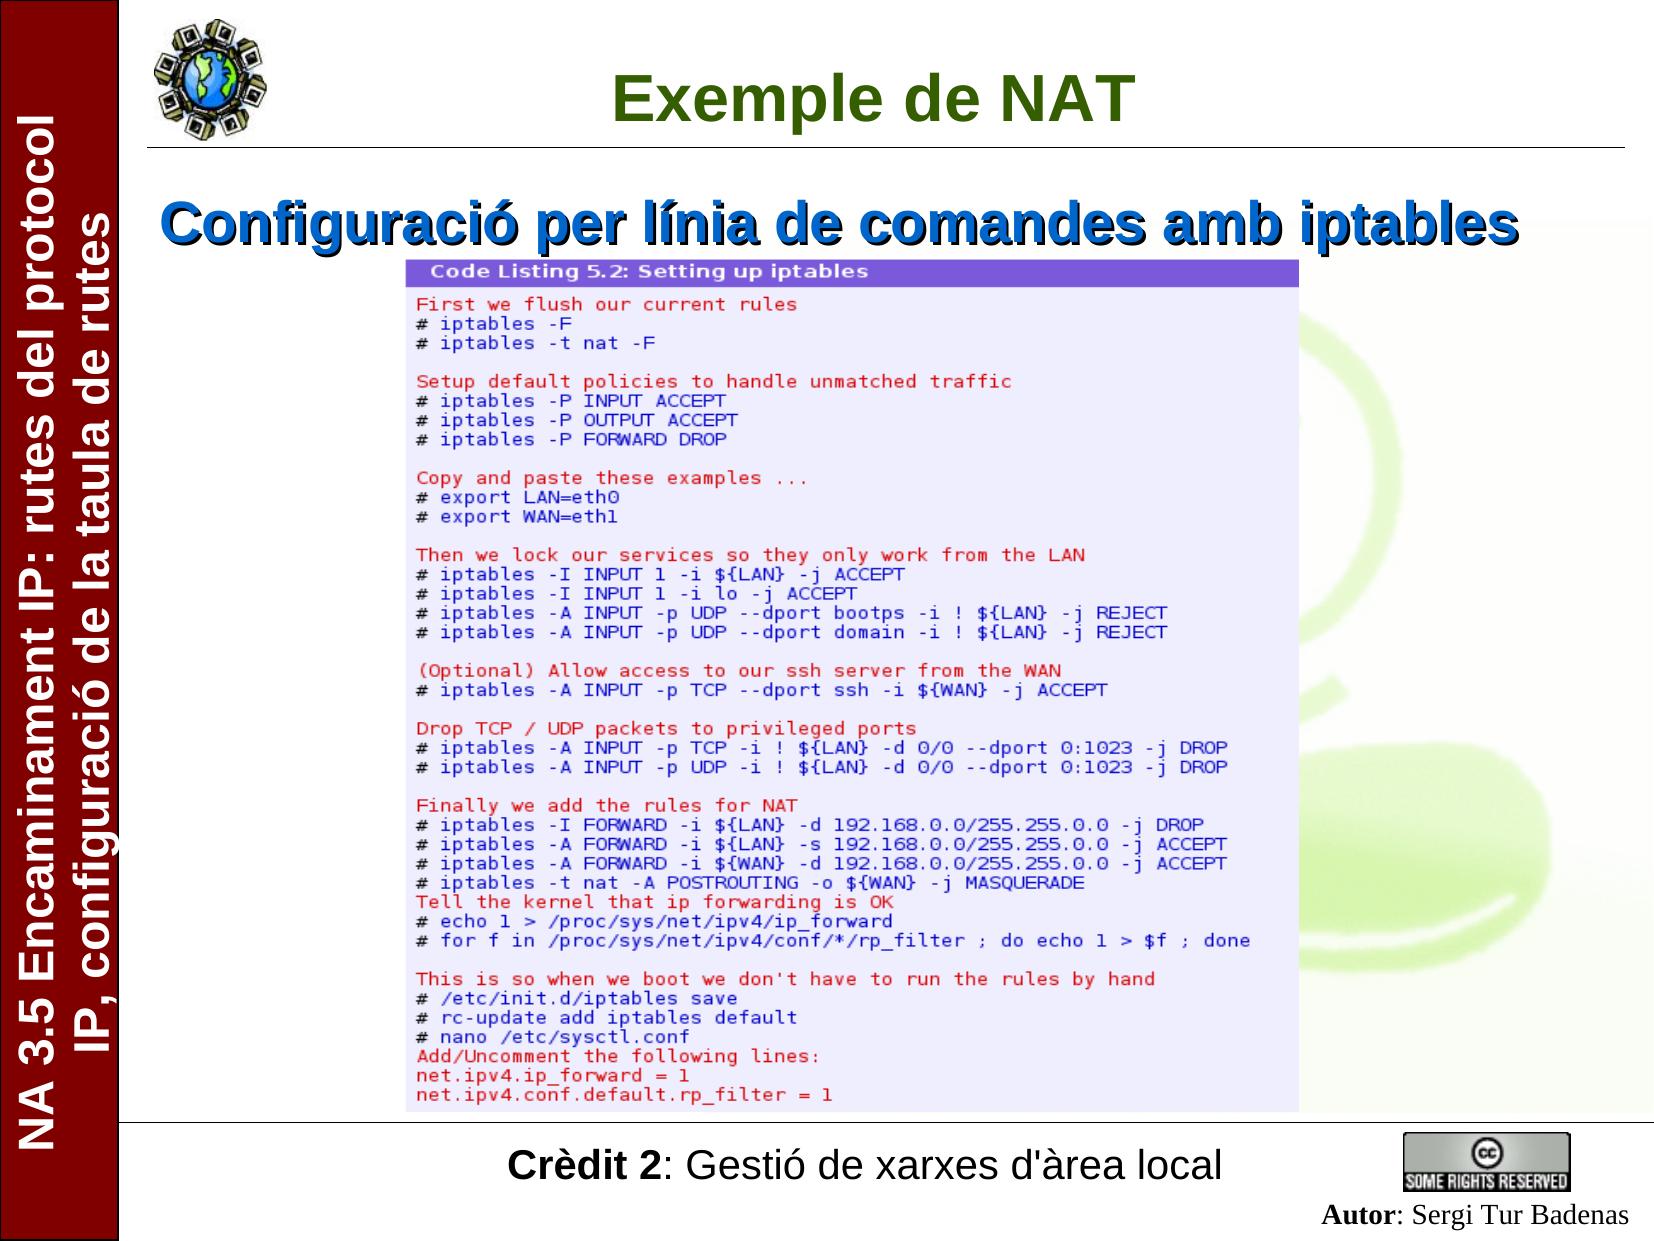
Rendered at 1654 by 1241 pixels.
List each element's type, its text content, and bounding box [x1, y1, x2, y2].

title Exemple de NAT [129, 49, 1619, 148]
picture [154, 19, 268, 49]
picture [1403, 1132, 1571, 1192]
picture [401, 217, 1654, 1113]
list Configuració per línia de comandes amb iptables [141, 189, 1630, 1040]
